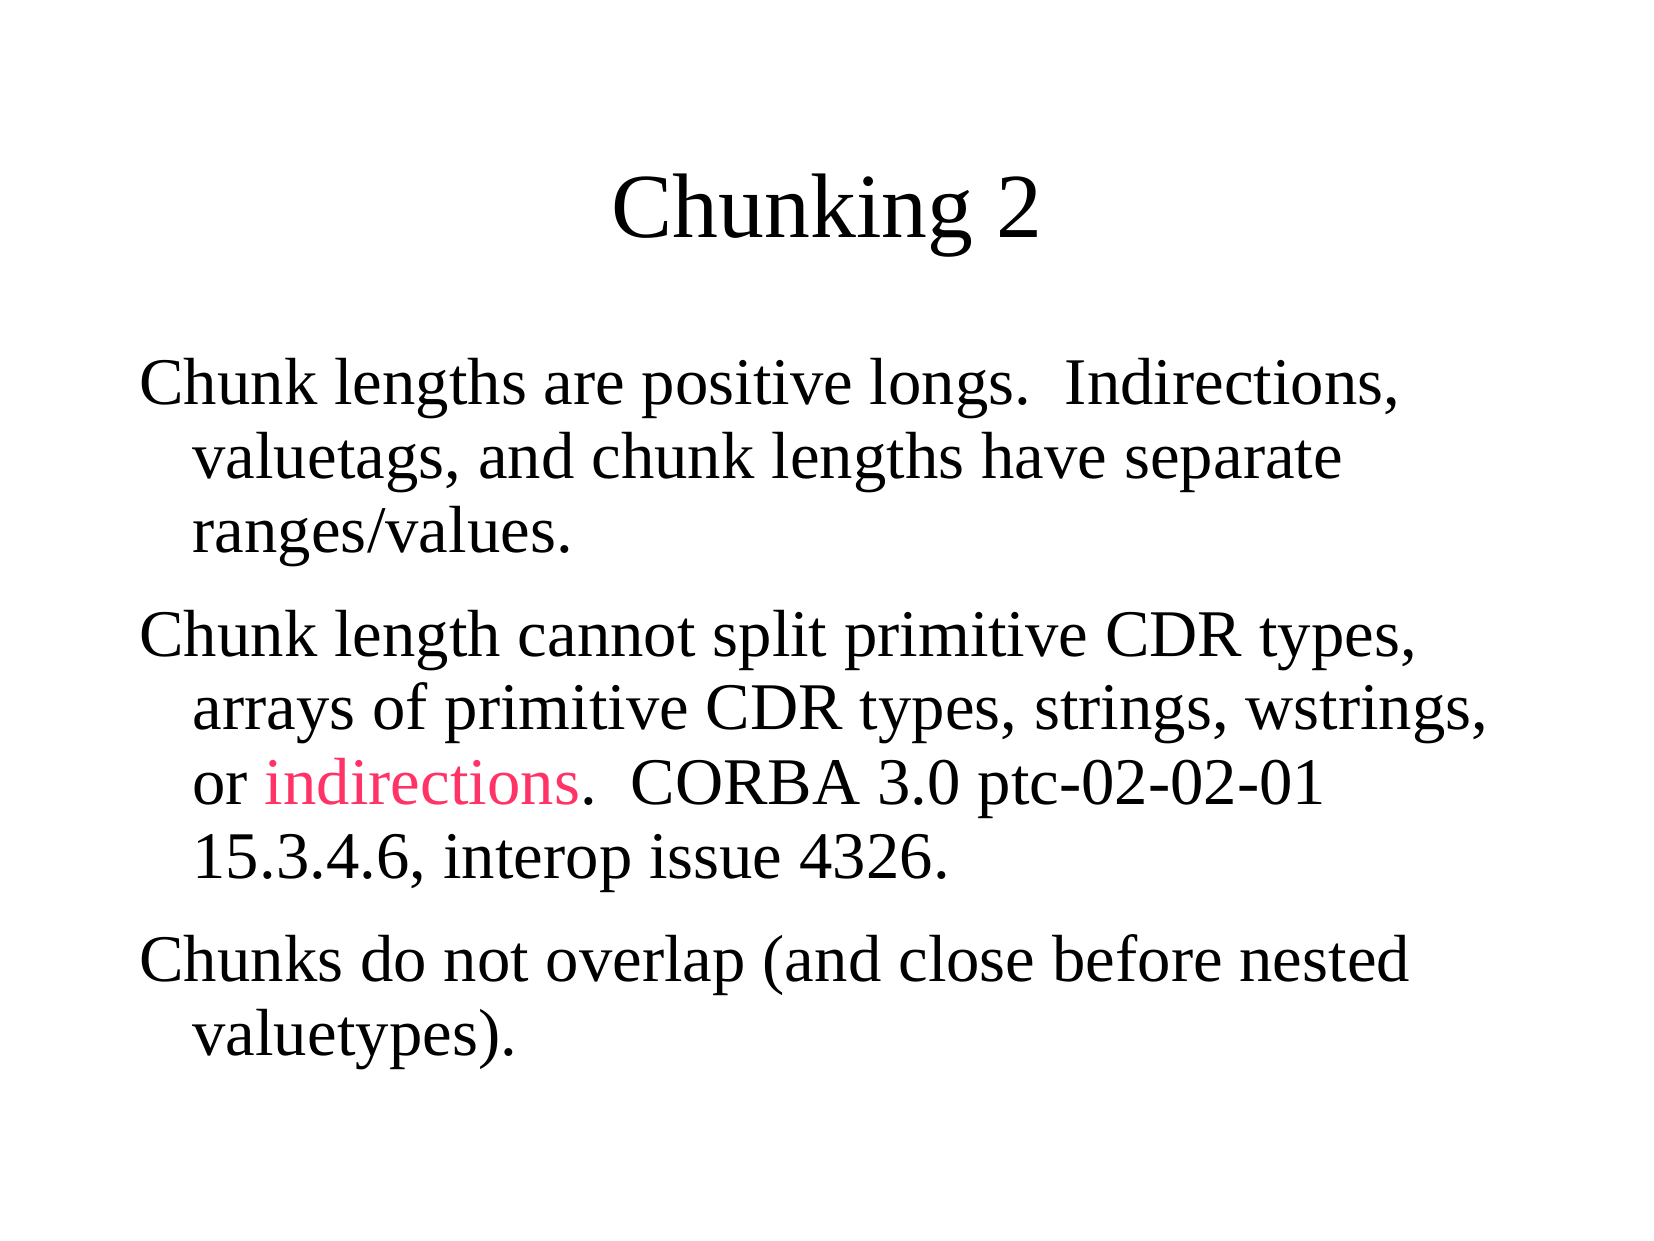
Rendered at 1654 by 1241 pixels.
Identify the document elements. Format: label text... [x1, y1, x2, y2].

title Chunking 2 [121, 102, 1534, 311]
list Chunk lengths are positive longs. Indirections, valuetags, and chunk lengths have separate ranges/values. Chunk length cannot split primitive CDR types, arrays of primitive CDR types, strings, wstrings, or indirections. CORBA 3.0 ptc-02-02-01 15.3.4.6, interop issue 4326. Chunks do not overlap (and close before nested valuetypes). [121, 344, 1534, 1131]
